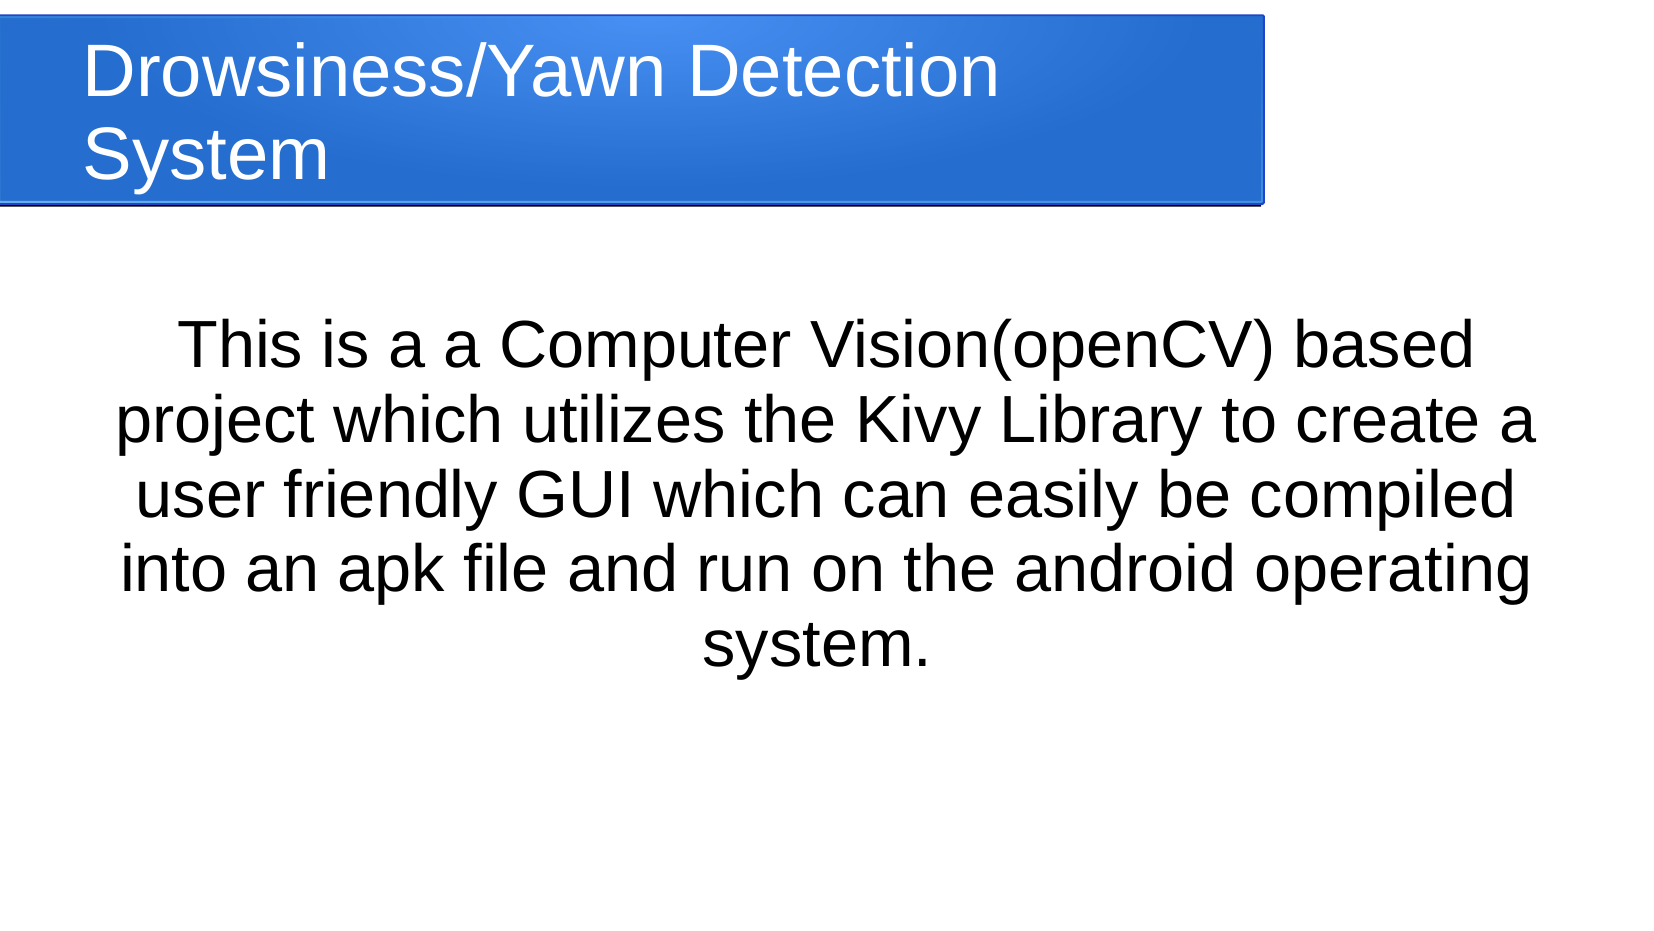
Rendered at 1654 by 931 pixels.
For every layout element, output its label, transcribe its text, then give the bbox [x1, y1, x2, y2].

subtitle This is a a Computer Vision(openCV) based project which utilizes the Kivy Library to create a user friendly GUI which can easily be compiled into an apk file and run on the android operating system. [82, 224, 1571, 764]
title Drowsiness/Yawn Detection System [82, 29, 1235, 196]
